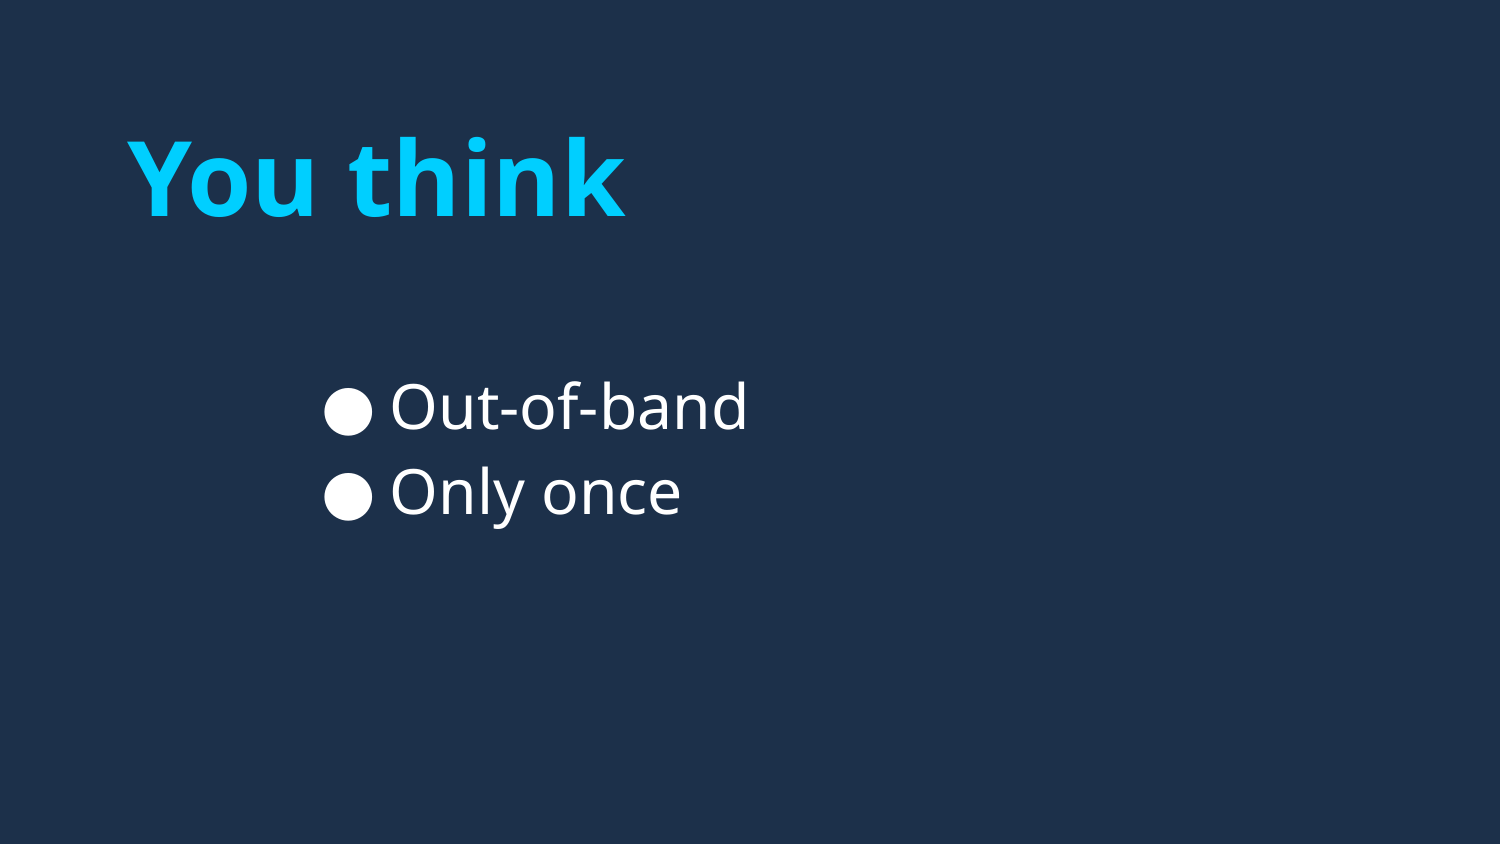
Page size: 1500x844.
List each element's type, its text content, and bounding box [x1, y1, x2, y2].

text_box You think [127, 51, 1231, 301]
text_box Out-of-band Only once [300, 301, 916, 601]
